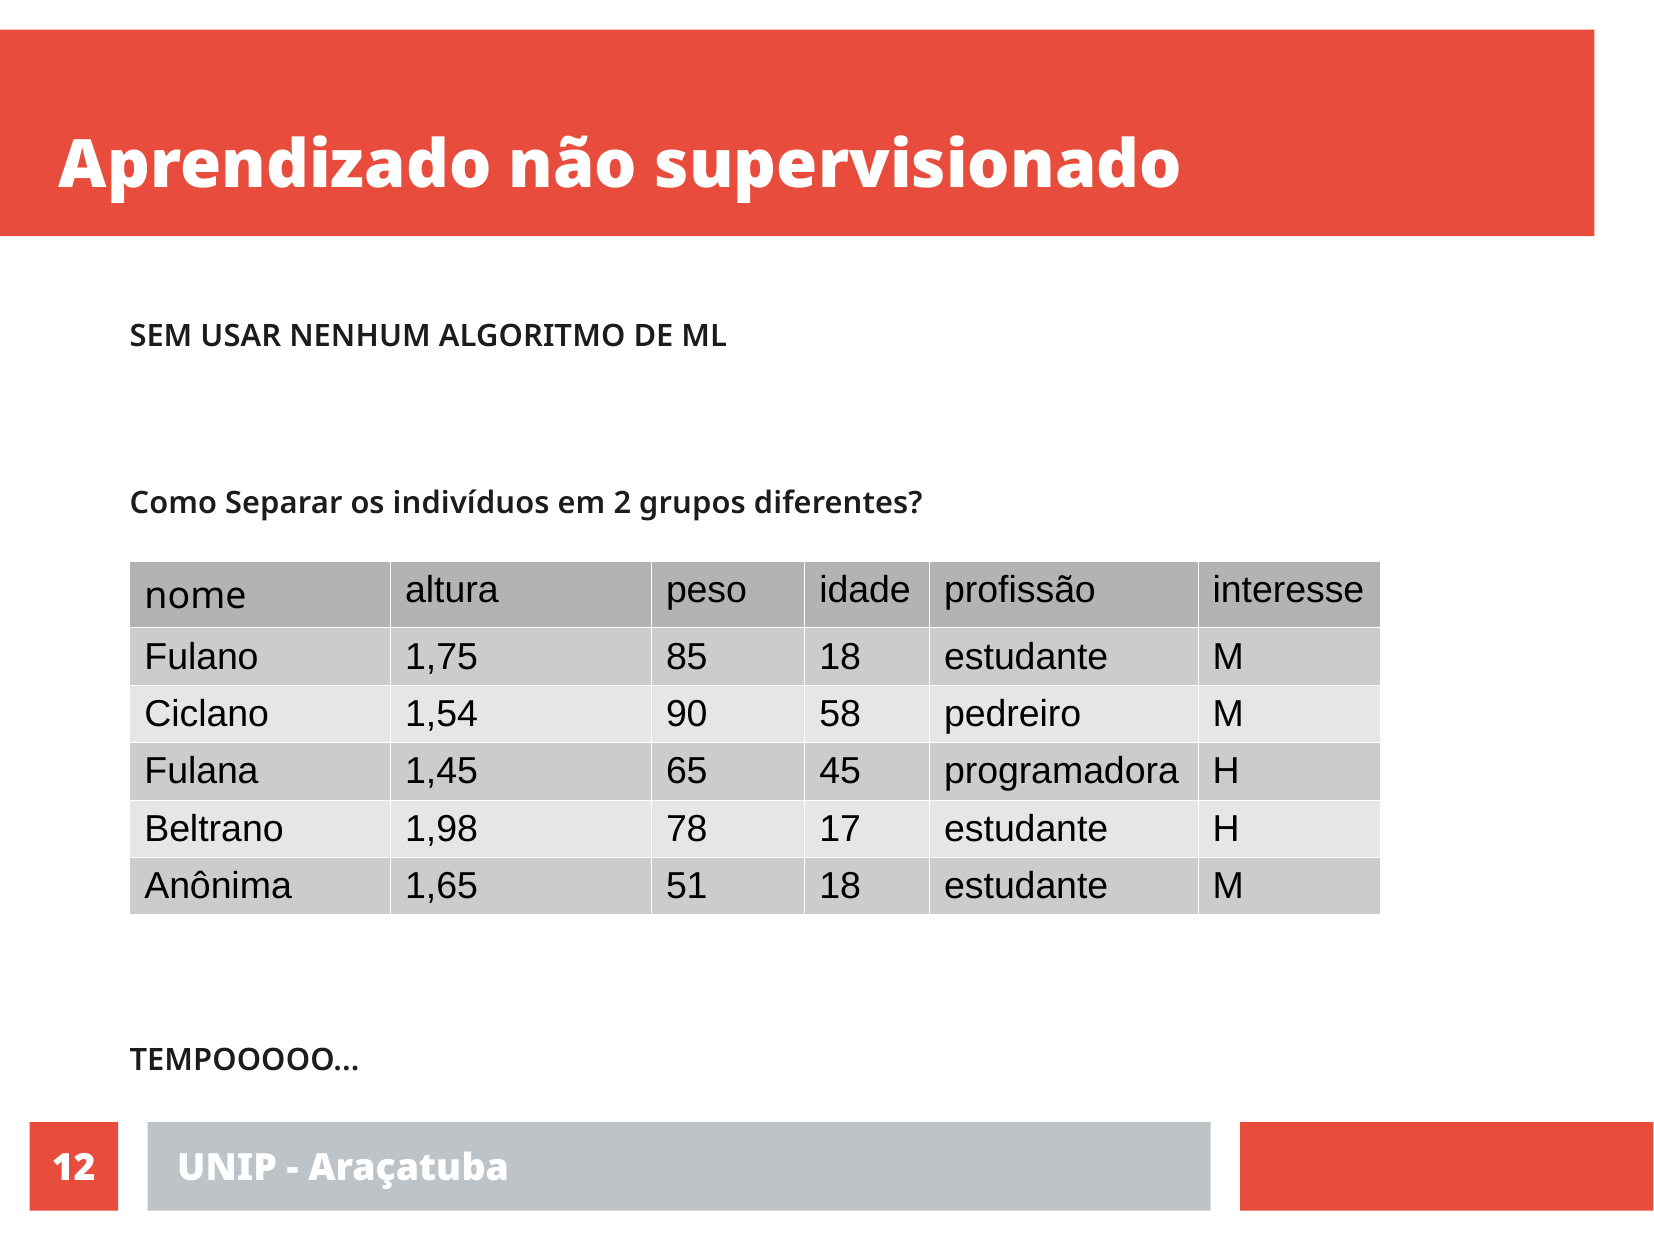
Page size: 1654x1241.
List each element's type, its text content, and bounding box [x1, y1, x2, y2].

table_cell estudante [930, 858, 1198, 914]
table_cell pedreiro [930, 686, 1198, 742]
table_cell 51 [652, 858, 804, 914]
table_cell Anônima [130, 858, 390, 914]
list SEM USAR NENHUM ALGORITMO DE ML Como Separar os indivíduos em 2 grupos diferentes? TEMPOOOOO... [129, 312, 1636, 1081]
table_cell 18 [805, 628, 929, 685]
table_cell 1,98 [391, 801, 651, 857]
table_cell M [1199, 628, 1380, 685]
table_cell estudante [930, 628, 1198, 685]
table_cell M [1199, 686, 1380, 742]
title Aprendizado não supervisionado [59, 59, 1595, 207]
table_header idade [805, 562, 929, 627]
table_header interesse [1199, 562, 1380, 627]
table_cell 58 [805, 686, 929, 742]
table_cell Beltrano [130, 801, 390, 857]
table_header peso [652, 562, 804, 627]
table_cell programadora [930, 743, 1198, 800]
table_cell estudante [930, 801, 1198, 857]
table_cell 45 [805, 743, 929, 800]
table_cell 18 [805, 858, 929, 914]
table_cell 65 [652, 743, 804, 800]
table_cell H [1199, 743, 1380, 800]
table_cell Fulano [130, 628, 390, 685]
table_header altura [391, 562, 651, 627]
table_cell 90 [652, 686, 804, 742]
table_cell H [1199, 801, 1380, 857]
table_cell 85 [652, 628, 804, 685]
table_cell 1,65 [391, 858, 651, 914]
table_header profissão [930, 562, 1198, 627]
table_cell 1,75 [391, 628, 651, 685]
table_cell 17 [805, 801, 929, 857]
table_cell Ciclano [130, 686, 390, 742]
table_cell 1,45 [391, 743, 651, 800]
table_cell Fulana [130, 743, 390, 800]
table_cell 1,54 [391, 686, 651, 742]
table_header nome [130, 562, 390, 627]
table_cell 78 [652, 801, 804, 857]
table_cell M [1199, 858, 1380, 914]
